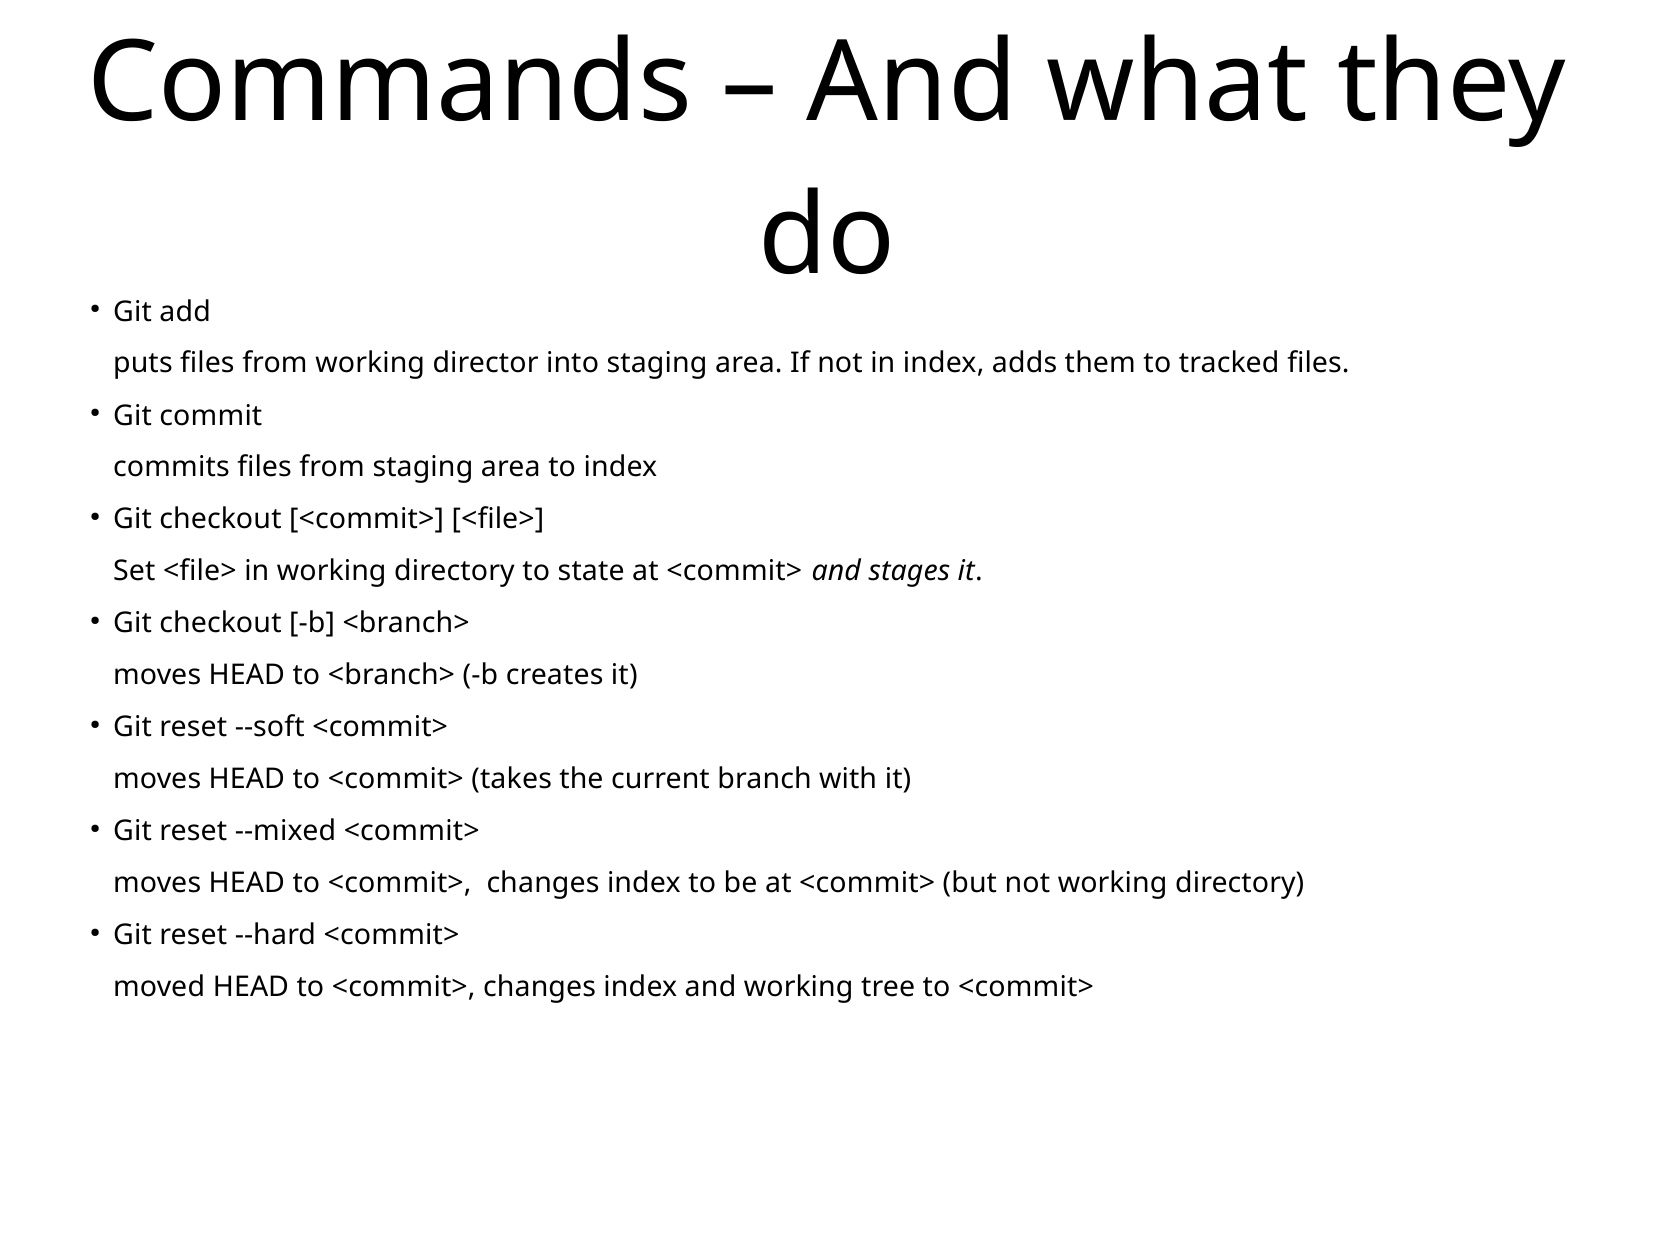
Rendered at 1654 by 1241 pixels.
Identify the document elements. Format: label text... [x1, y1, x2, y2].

title Commands – And what they do [82, 49, 1571, 257]
list Git add puts files from working director into staging area. If not in index, adds them to tracked files. Git commit commits files from staging area to index Git checkout [<commit>] [<file>] Set <file> in working directory to state at <commit> and stages it. Git checkout [-b] <branch> moves HEAD to <branch> (-b creates it) Git reset --soft <commit> moves HEAD to <commit> (takes the current branch with it) Git reset --mixed <commit> moves HEAD to <commit>, changes index to be at <commit> (but not working directory) Git reset --hard <commit> moved HEAD to <commit>, changes index and working tree to <commit> [82, 290, 1571, 1010]
